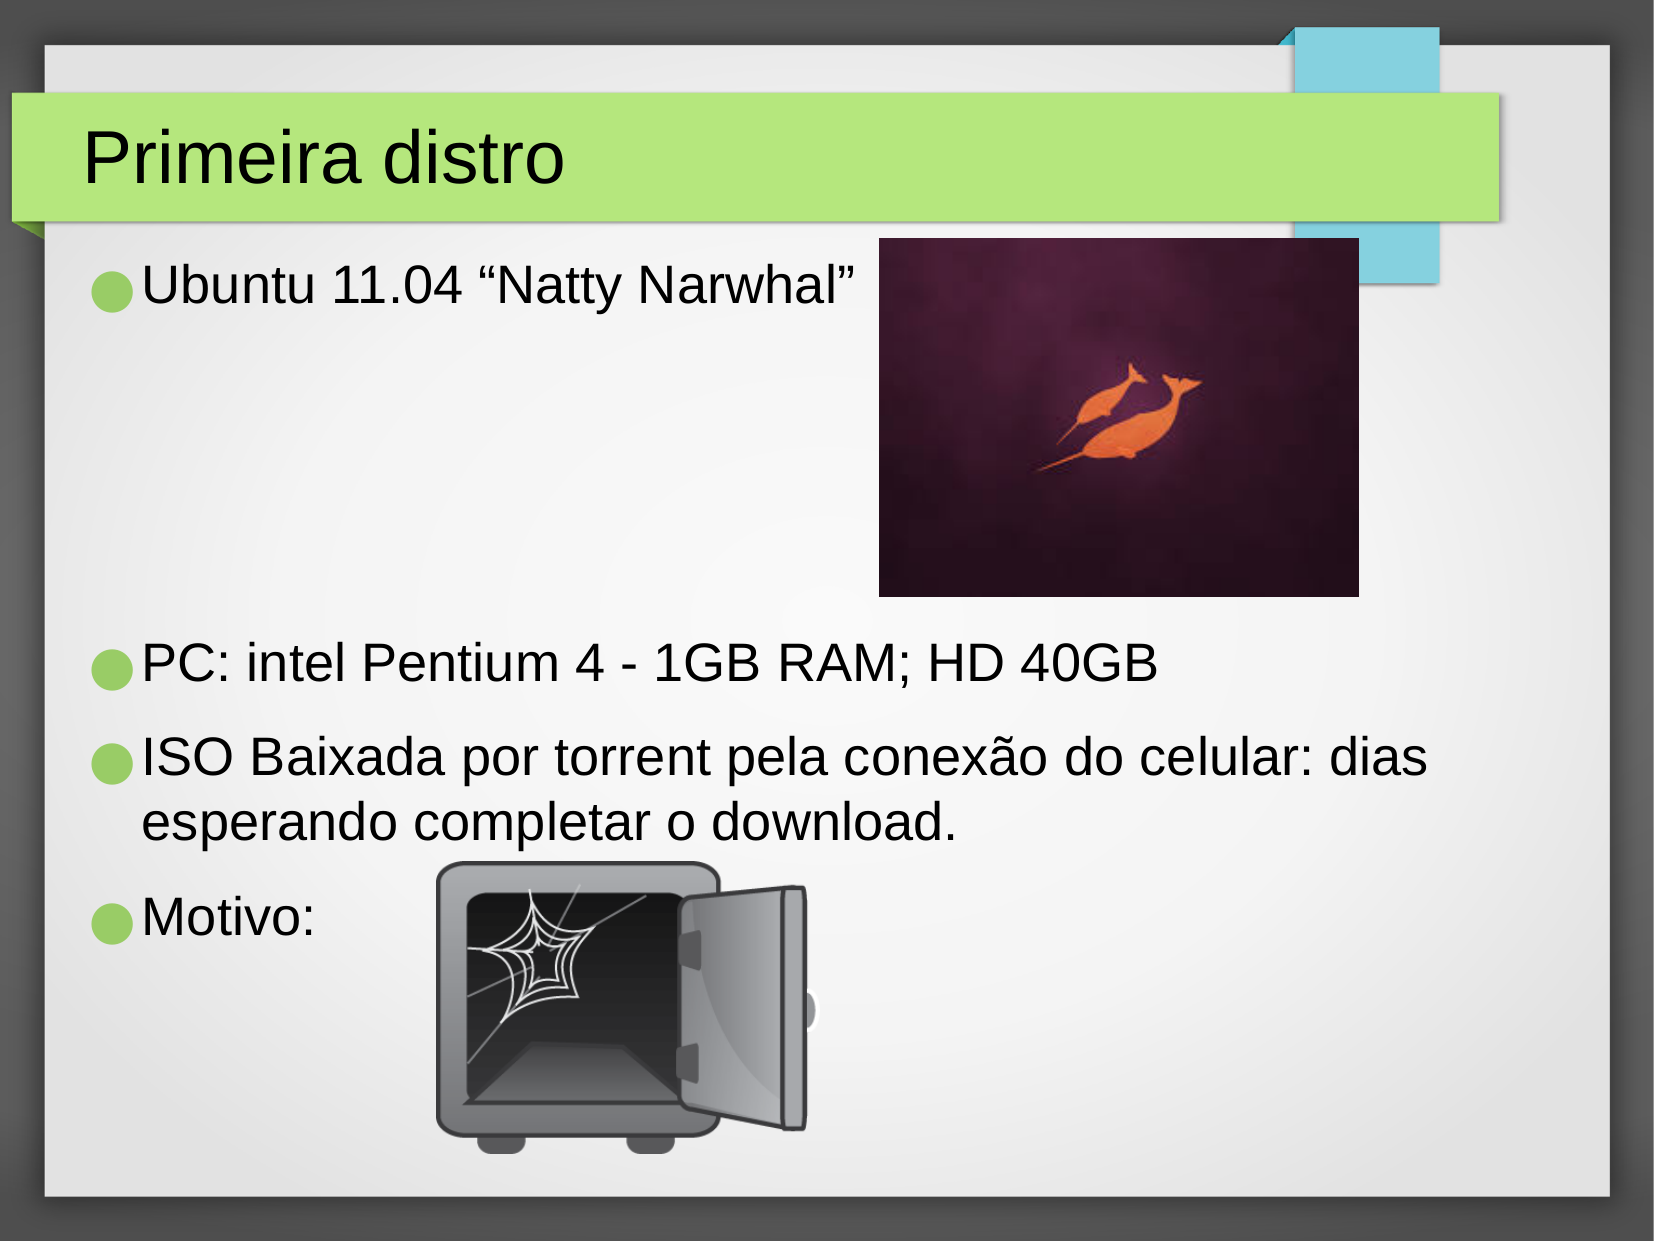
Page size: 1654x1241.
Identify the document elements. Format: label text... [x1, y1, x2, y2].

text_box Ubuntu 11.04 “Natty Narwhal” PC: intel Pentium 4 - 1GB RAM; HD 40GB ISO Baixada por torrent pela conexão do celular: dias esperando completar o download. Motivo: [70, 249, 1559, 969]
text_box Primeira distro [82, 94, 1264, 213]
picture [0, 0, 1654, 1241]
